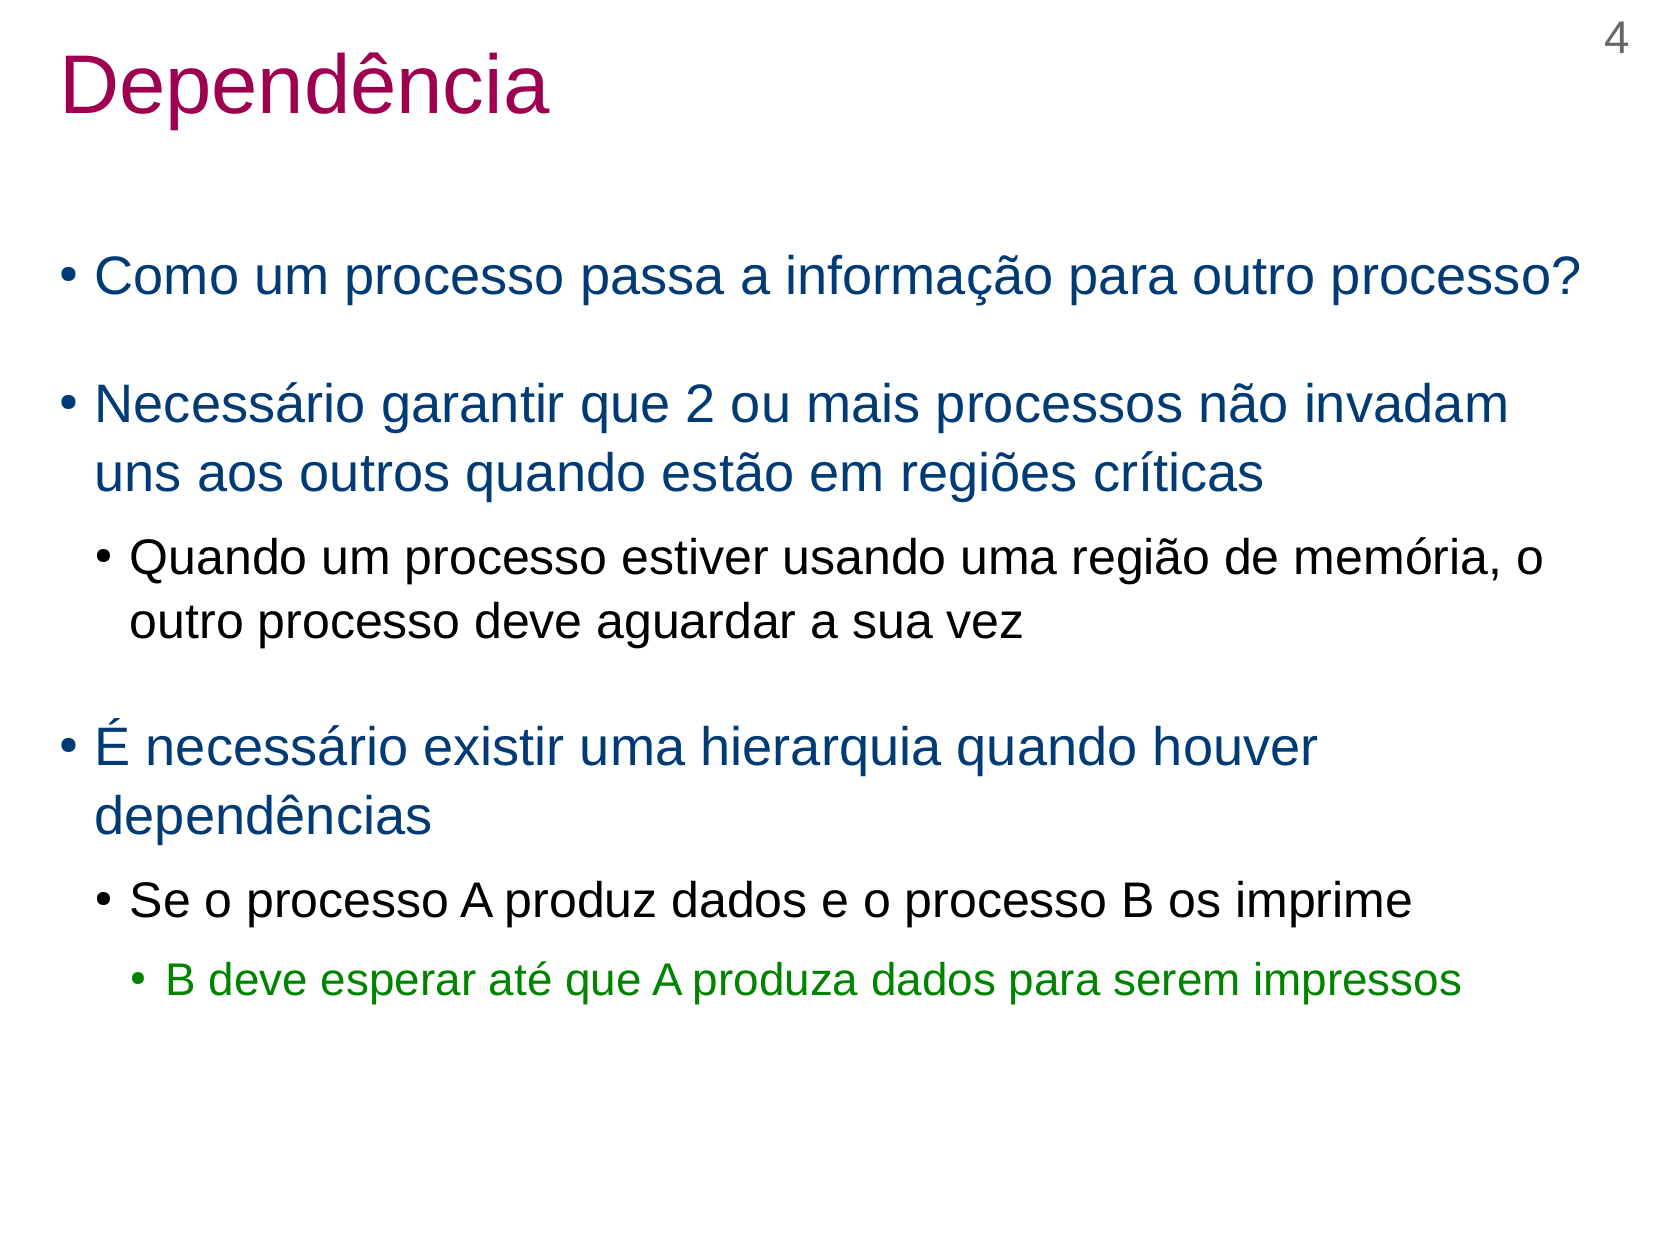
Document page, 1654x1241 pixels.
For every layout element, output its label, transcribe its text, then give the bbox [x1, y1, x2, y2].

list Como um processo passa a informação para outro processo? Necessário garantir que 2 ou mais processos não invadam uns aos outros quando estão em regiões críticas Quando um processo estiver usando uma região de memória, o outro processo deve aguardar a sua vez É necessário existir uma hierarquia quando houver dependências Se o processo A produz dados e o processo B os imprime B deve esperar até que A produza dados para serem impressos [59, 236, 1595, 1211]
title Dependência [59, 29, 1595, 148]
